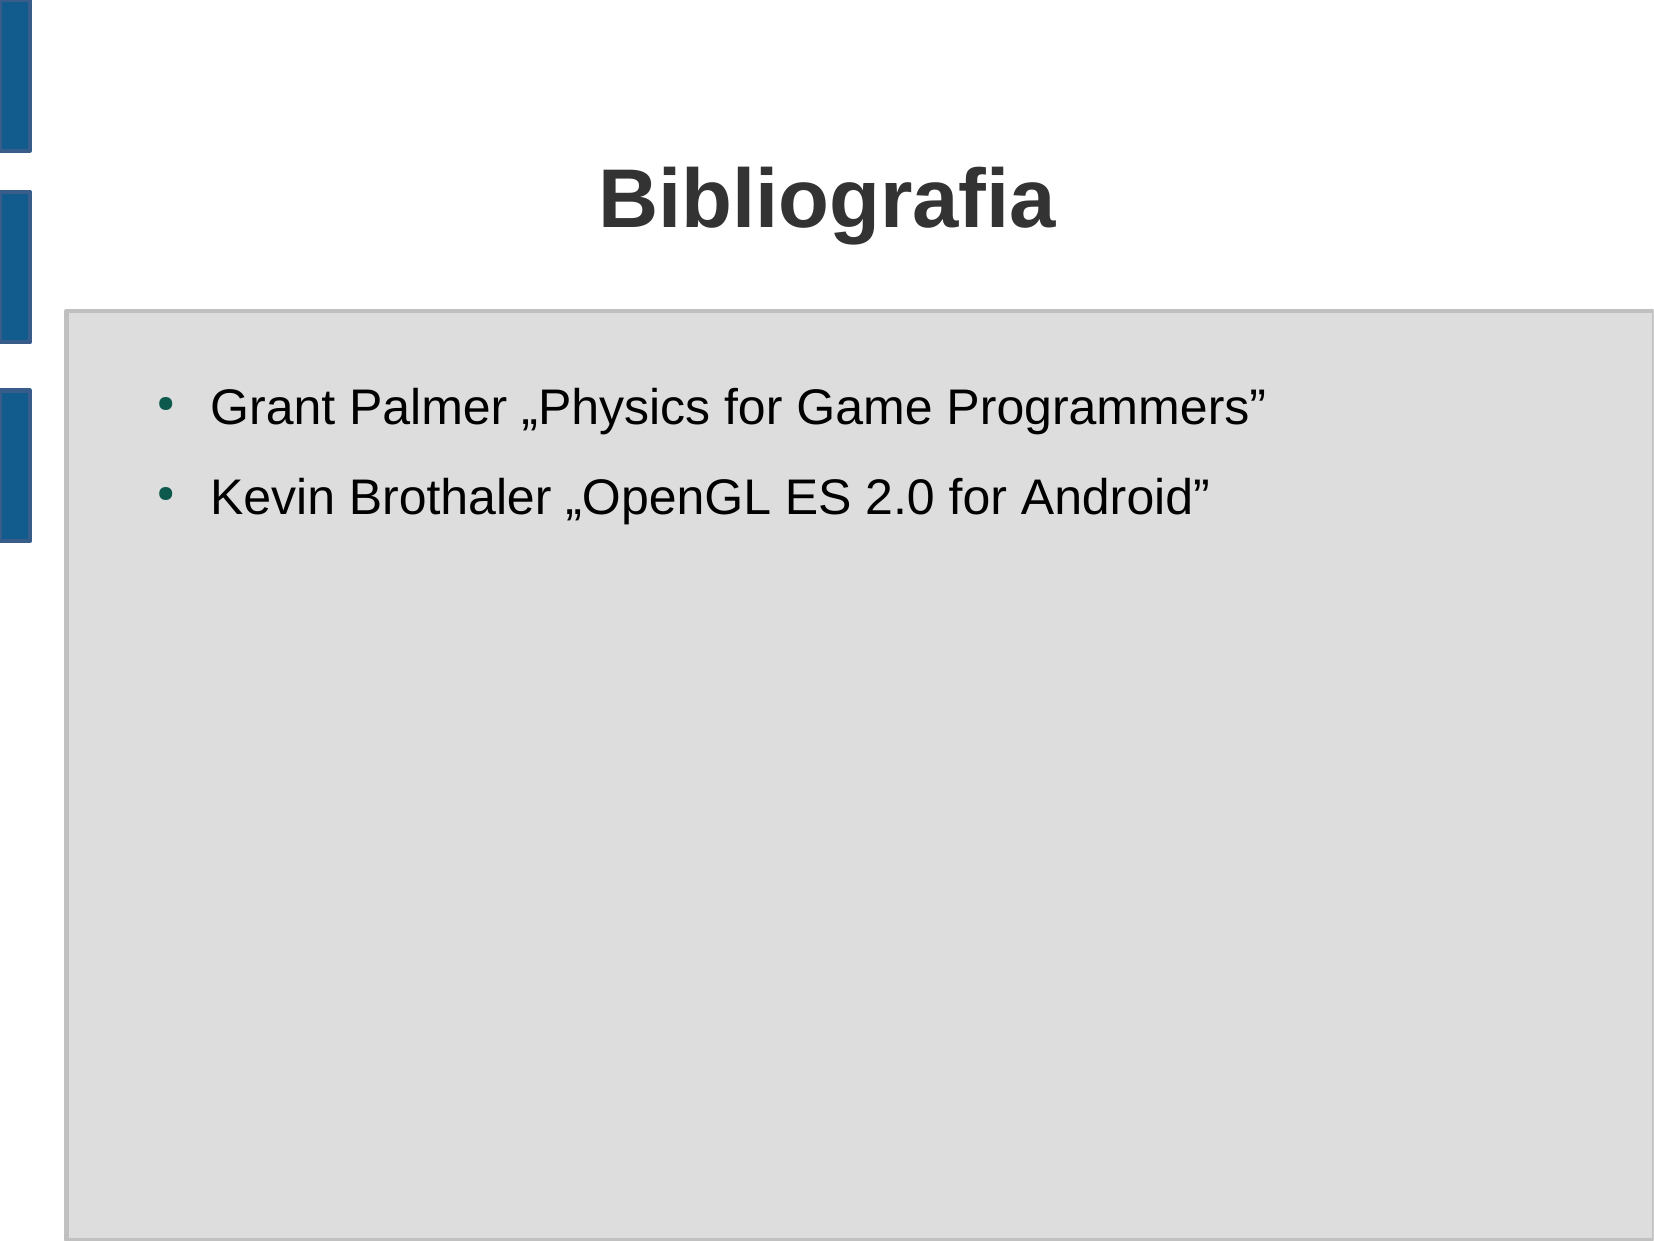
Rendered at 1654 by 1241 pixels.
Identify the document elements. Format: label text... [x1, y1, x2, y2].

title Bibliografia [121, 91, 1534, 299]
list Grant Palmer „Physics for Game Programmers” Kevin Brothaler „OpenGL ES 2.0 for Android” [121, 344, 1534, 1127]
